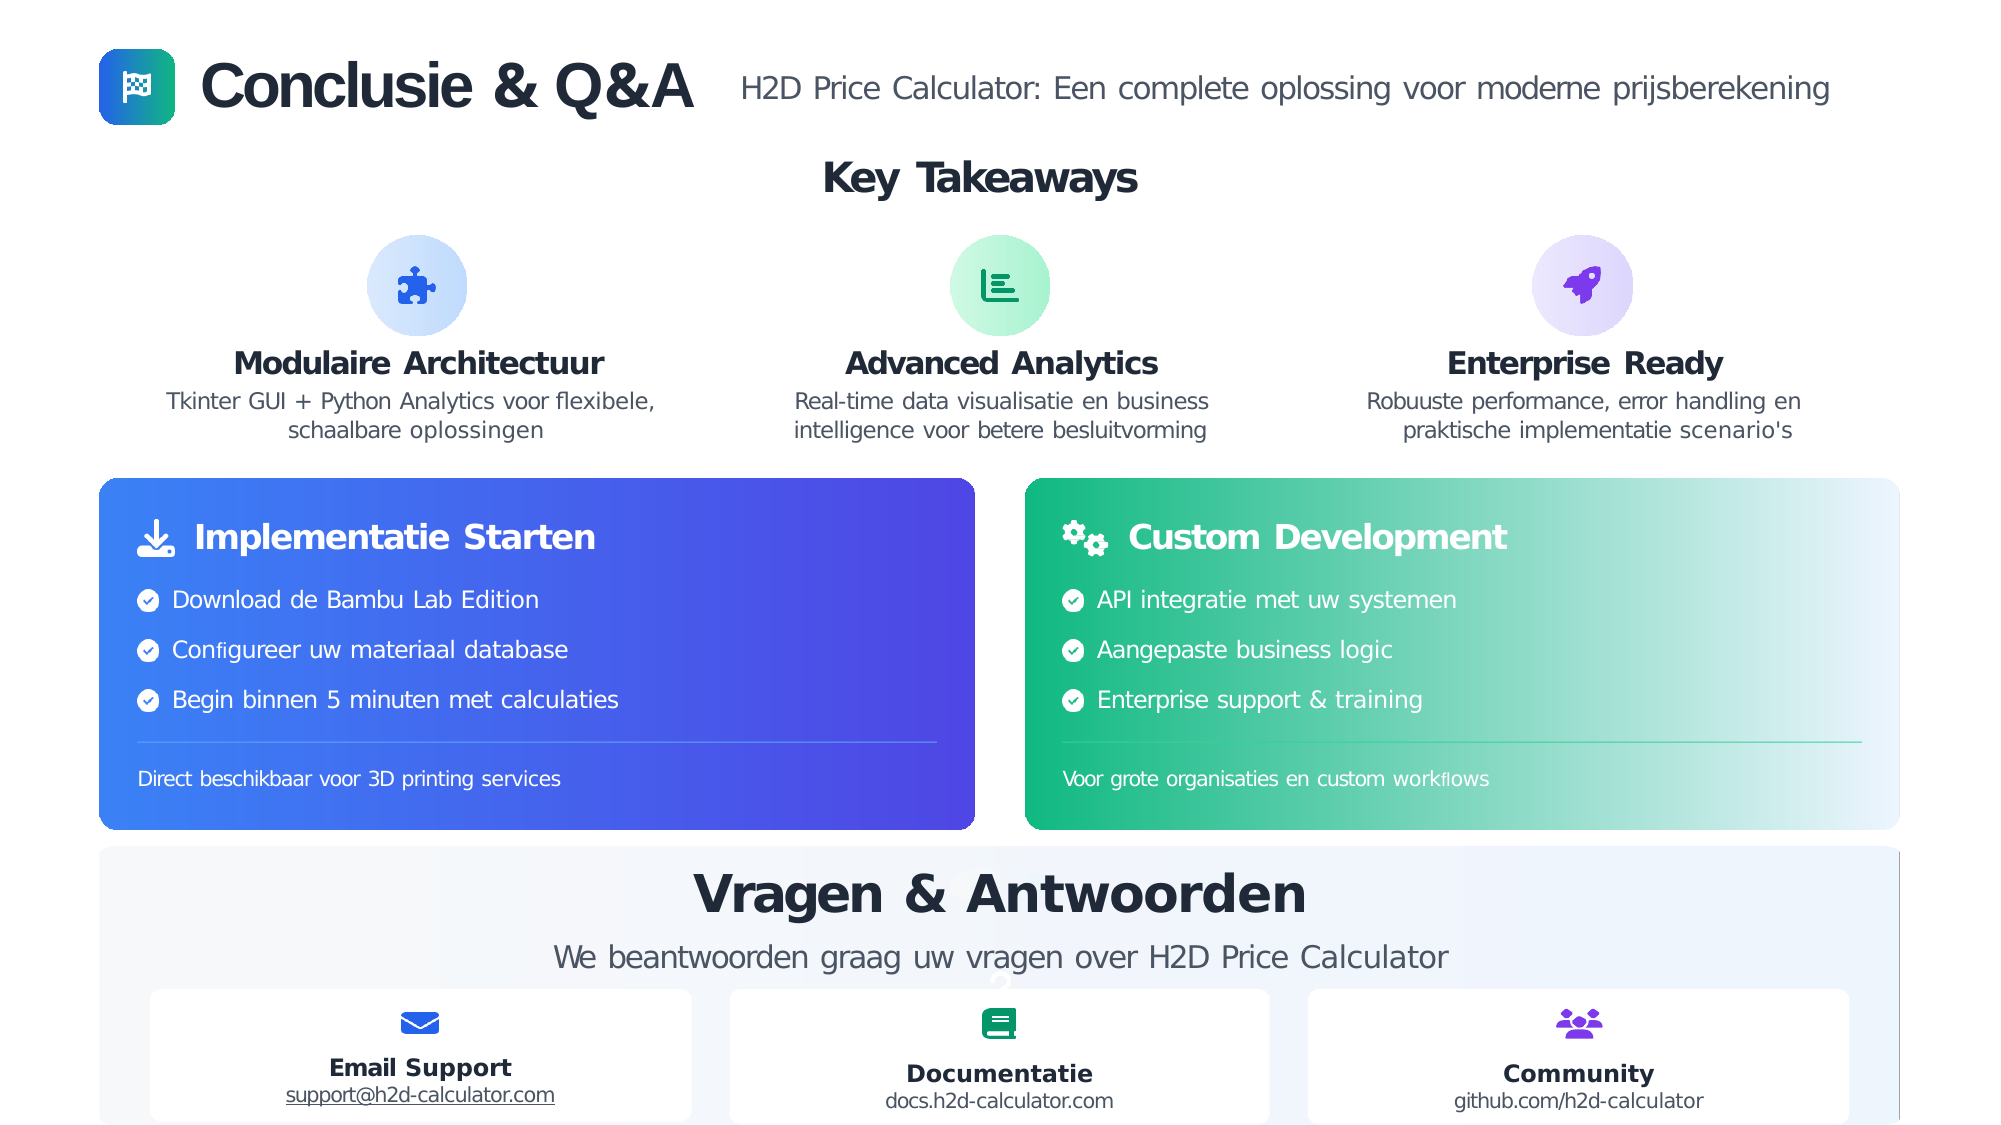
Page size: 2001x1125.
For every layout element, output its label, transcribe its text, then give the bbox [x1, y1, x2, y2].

picture [1025, 478, 1900, 831]
text_box Conﬁgureer uw materiaal database [169, 632, 738, 664]
text_box Voor grote organisaties en custom workﬂows [1060, 763, 1506, 791]
picture [367, 235, 467, 336]
text_box Vragen & Antwoorden We beantwoorden graag uw vragen over H2D Price Calculator [454, 833, 1547, 975]
picture [982, 1008, 1016, 1039]
text_box Modulaire Architectuur [231, 340, 650, 381]
text_box Email Support support@h2d-calculator.com [283, 1049, 558, 1107]
text_box [729, 988, 1270, 1125]
text_box [1062, 520, 1086, 545]
text_box [149, 988, 692, 1122]
text_box Key Takeaways [819, 148, 1211, 201]
text_box Aangepaste business logic [1094, 632, 1447, 664]
picture [1532, 235, 1633, 336]
text_box H2D Price Calculator: Een complete oplossing voor moderne prijsberekening [738, 66, 1839, 107]
text_box Begin binnen 5 minuten met calculaties [169, 682, 679, 714]
text_box Enterprise Ready [1444, 340, 1742, 381]
text_box Robuuste performance, error handling en praktische implementatie scenario's [1354, 382, 1812, 444]
picture [950, 235, 1050, 336]
text_box Enterprise support & training [1094, 682, 1476, 714]
picture [99, 49, 175, 125]
text_box Real-time data visualisatie en business intelligence voor betere besluitvorming [782, 382, 1218, 444]
picture [99, 478, 975, 831]
text_box Direct beschikbaar voor 3D printing services [135, 763, 679, 791]
text_box Tkinter GUI + Python Analytics voor ﬂexibele, schaalbare oplossingen [164, 382, 669, 444]
title Conclusie & Q&A [197, 41, 768, 197]
text_box [1083, 533, 1109, 557]
text_box [1307, 988, 1850, 1125]
text_box Advanced Analytics [842, 340, 1240, 381]
text_box API integratie met uw systemen [1094, 582, 1476, 614]
text_box Implementatie Starten [191, 512, 915, 557]
text_box Custom Development [1126, 512, 1624, 557]
text_box Documentatie docs.h2d-calculator.com [883, 1055, 1116, 1113]
text_box Community github.com/h2d-calculator [1453, 1055, 1705, 1113]
picture [99, 846, 1900, 1125]
text_box Download de Bambu Lab Edition [169, 582, 650, 614]
